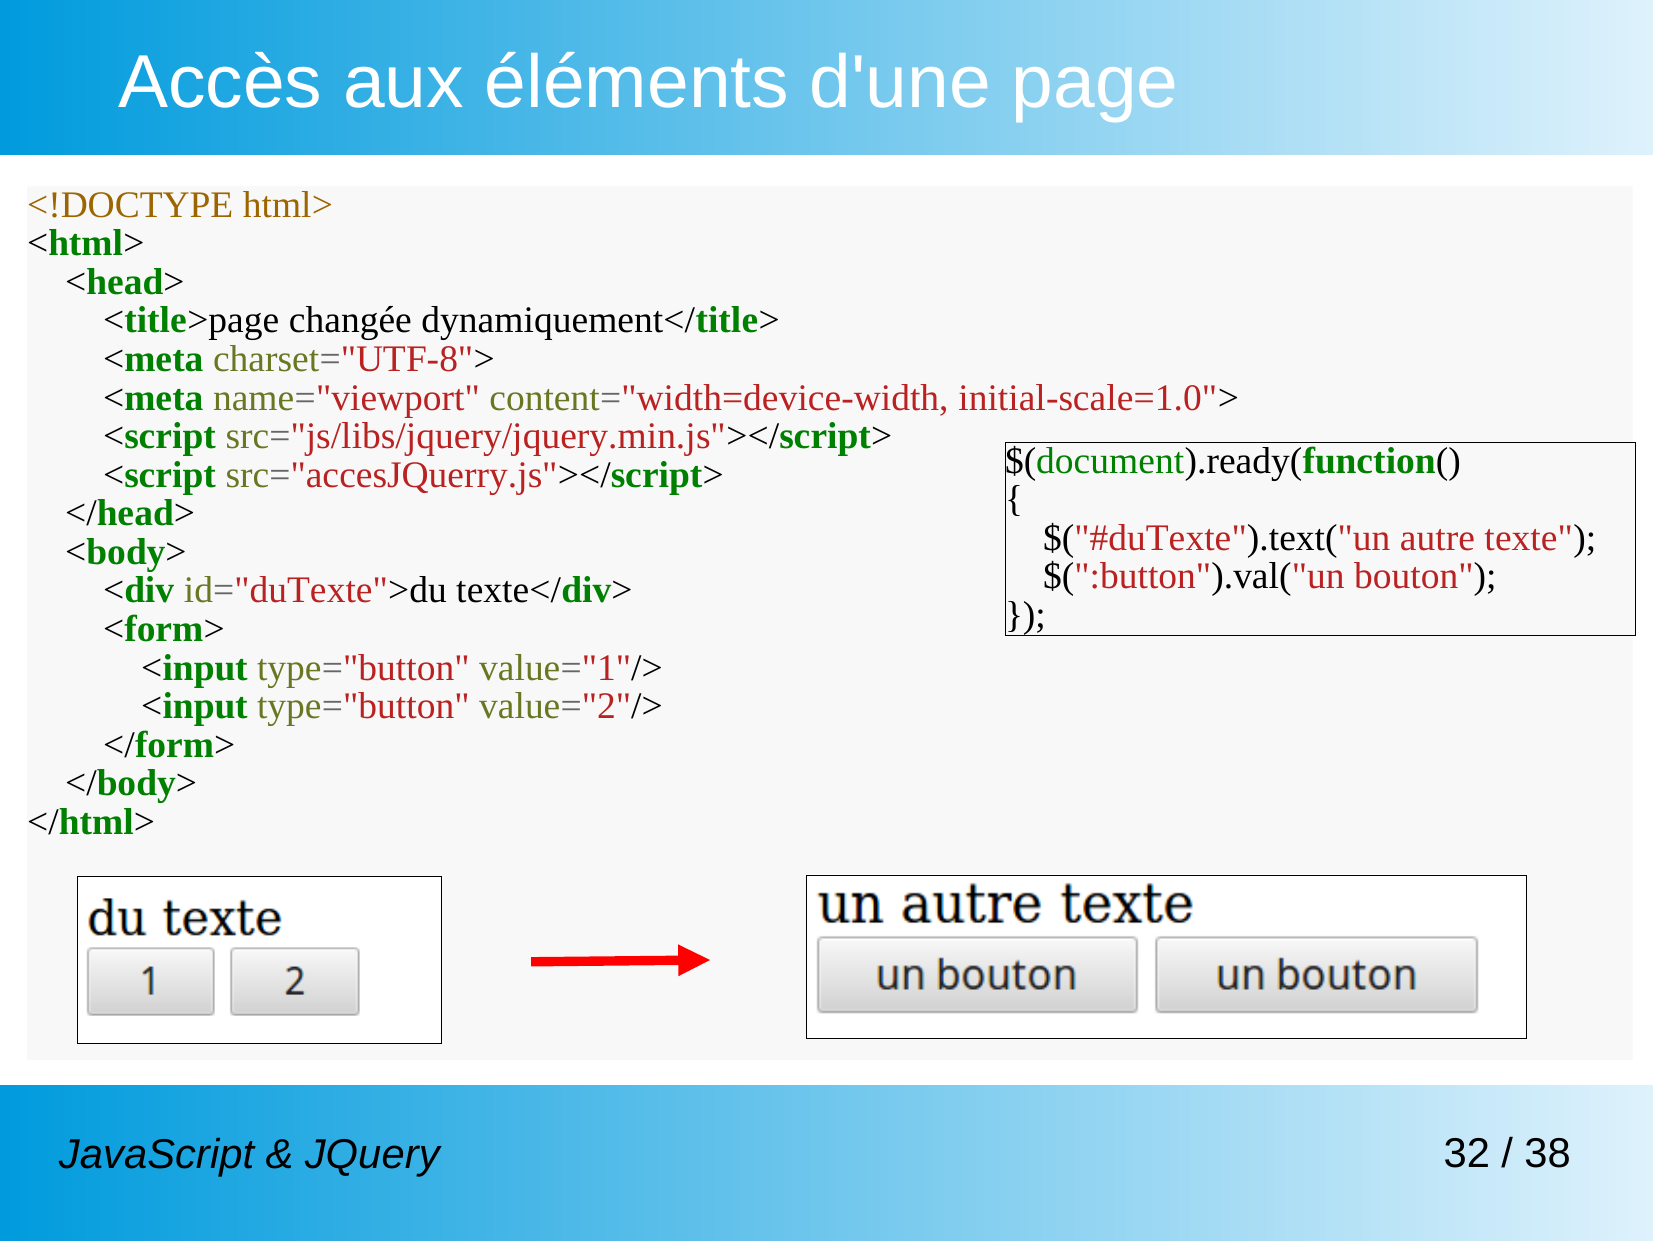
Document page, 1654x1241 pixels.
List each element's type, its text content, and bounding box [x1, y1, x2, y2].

text_box <!DOCTYPE html> <html> <head> <title>page changée dynamiquement</title> <meta charset="UTF-8"> <meta name="viewport" content="width=device-width, initial-scale=1.0"> <script src="js/libs/jquery/jquery.min.js"></script> <script src="accesJQuerry.js"></script> </head> <body> <div id="duTexte">du texte</div> <form> <input type="button" value="1"/> <input type="button" value="2"/> </form> </body> </html> [27, 186, 1633, 1061]
title Accès aux éléments d'une page [47, 28, 1536, 134]
text_box $(document).ready(function() { $("#duTexte").text("un autre texte"); $(":button").val("un bouton"); }); [1005, 442, 1636, 636]
picture [806, 874, 1527, 1039]
picture [77, 876, 442, 1044]
